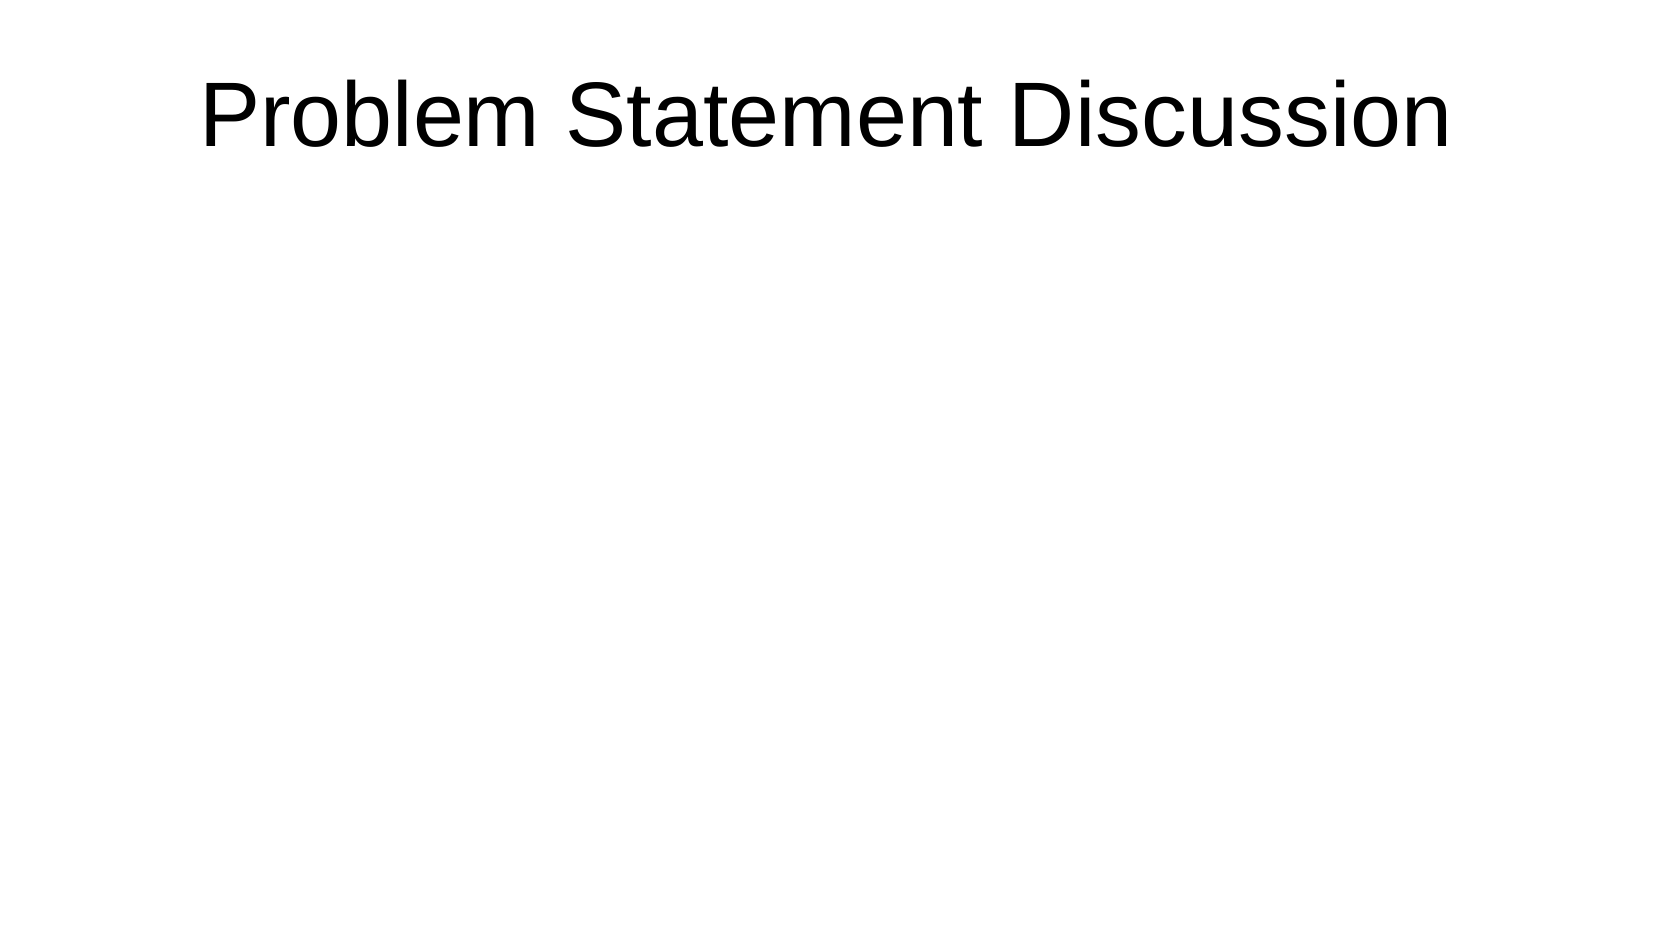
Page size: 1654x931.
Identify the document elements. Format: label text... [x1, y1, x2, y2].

title Problem Statement Discussion [82, 37, 1571, 193]
